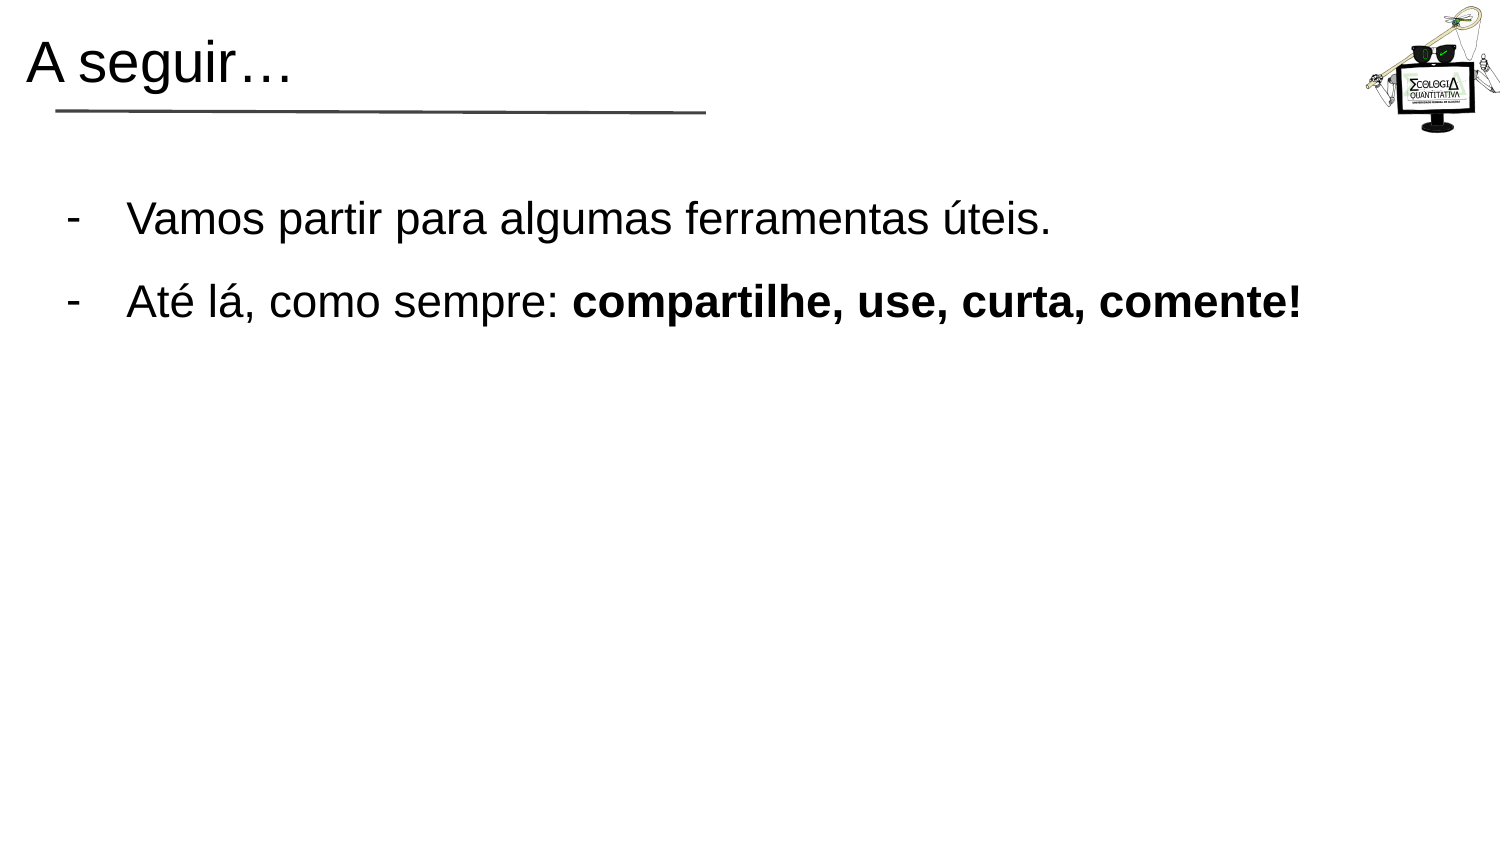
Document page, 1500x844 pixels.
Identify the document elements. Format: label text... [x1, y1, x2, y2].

picture [1365, 3, 1500, 135]
text_box A seguir… [11, 9, 1210, 117]
text_box Vamos partir para algumas ferramentas úteis. Até lá, como sempre: compartilhe, use, curta, comente! [36, 146, 1417, 822]
